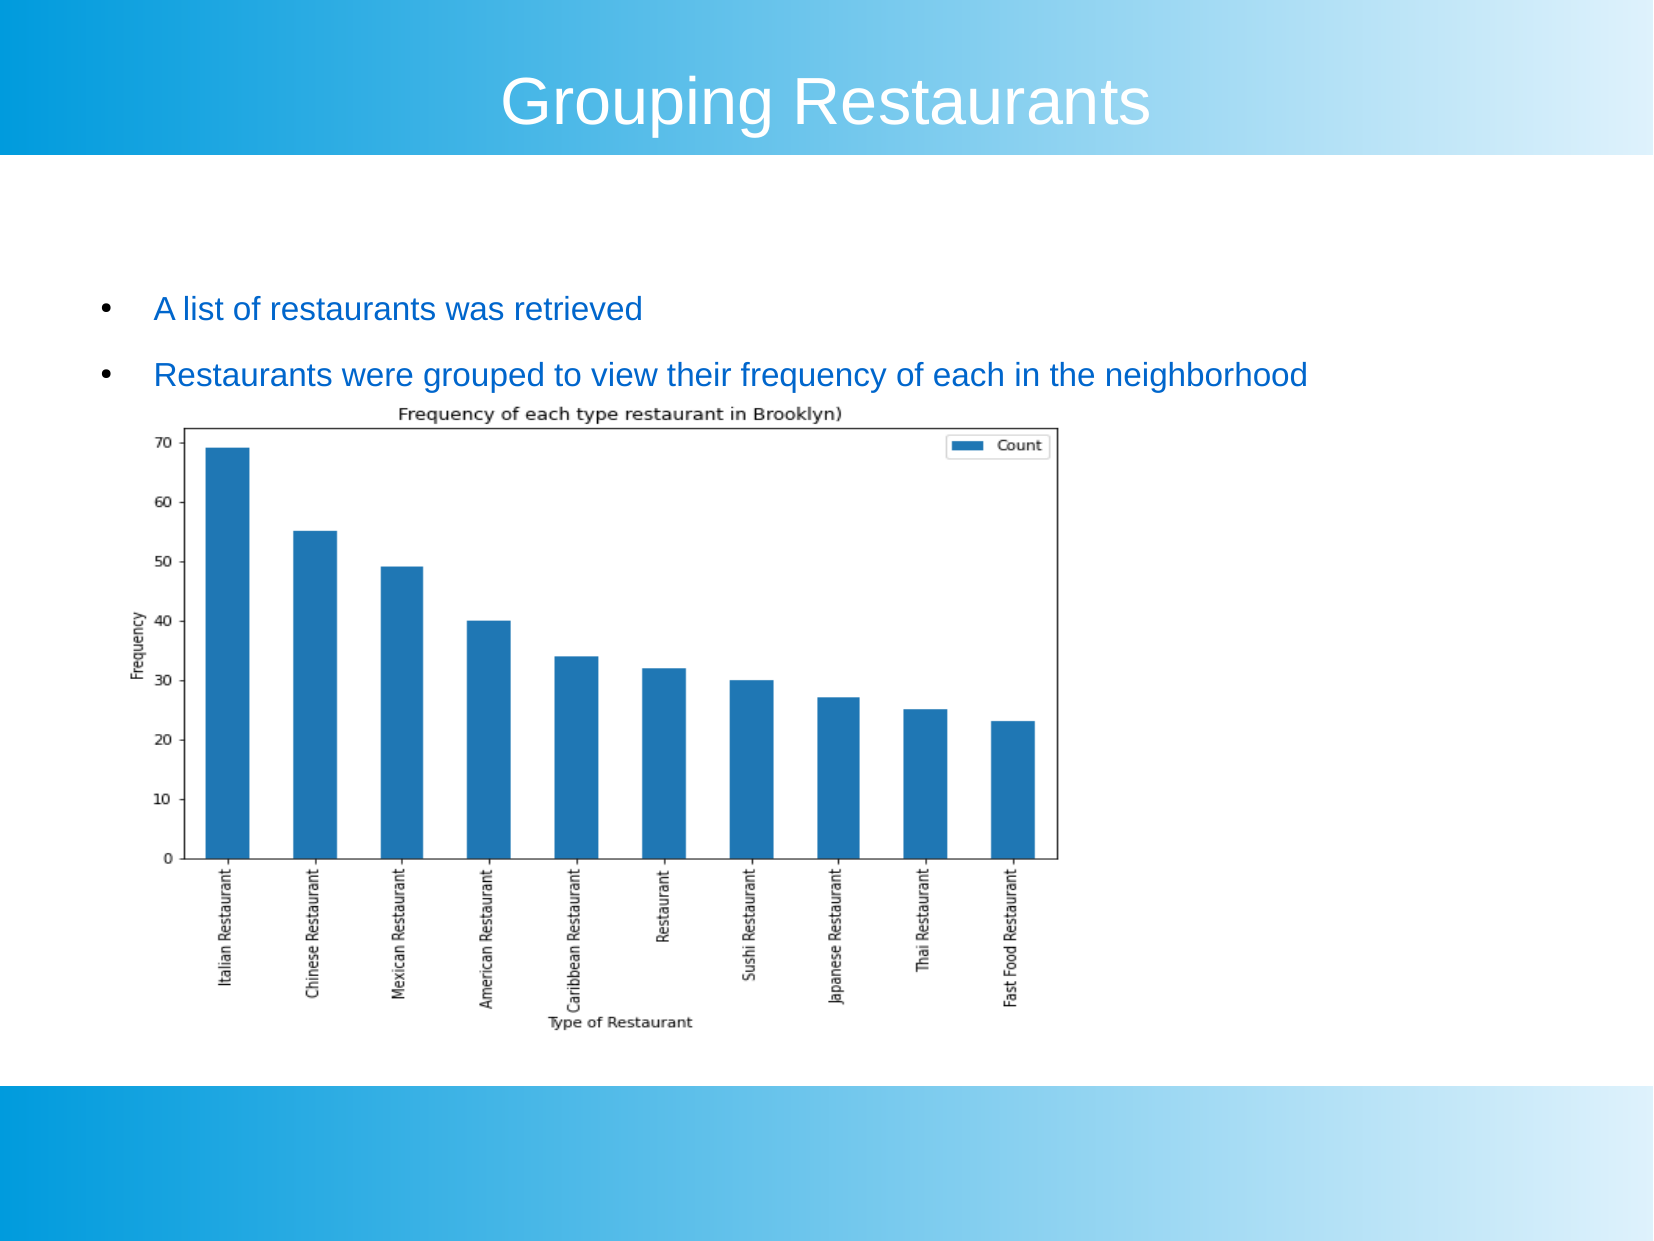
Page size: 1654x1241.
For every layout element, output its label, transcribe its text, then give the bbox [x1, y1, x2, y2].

list A list of restaurants was retrieved Restaurants were grouped to view their frequency of each in the neighborhood [82, 290, 1571, 1081]
title Grouping Restaurants [82, 49, 1571, 155]
picture [112, 399, 1201, 1051]
